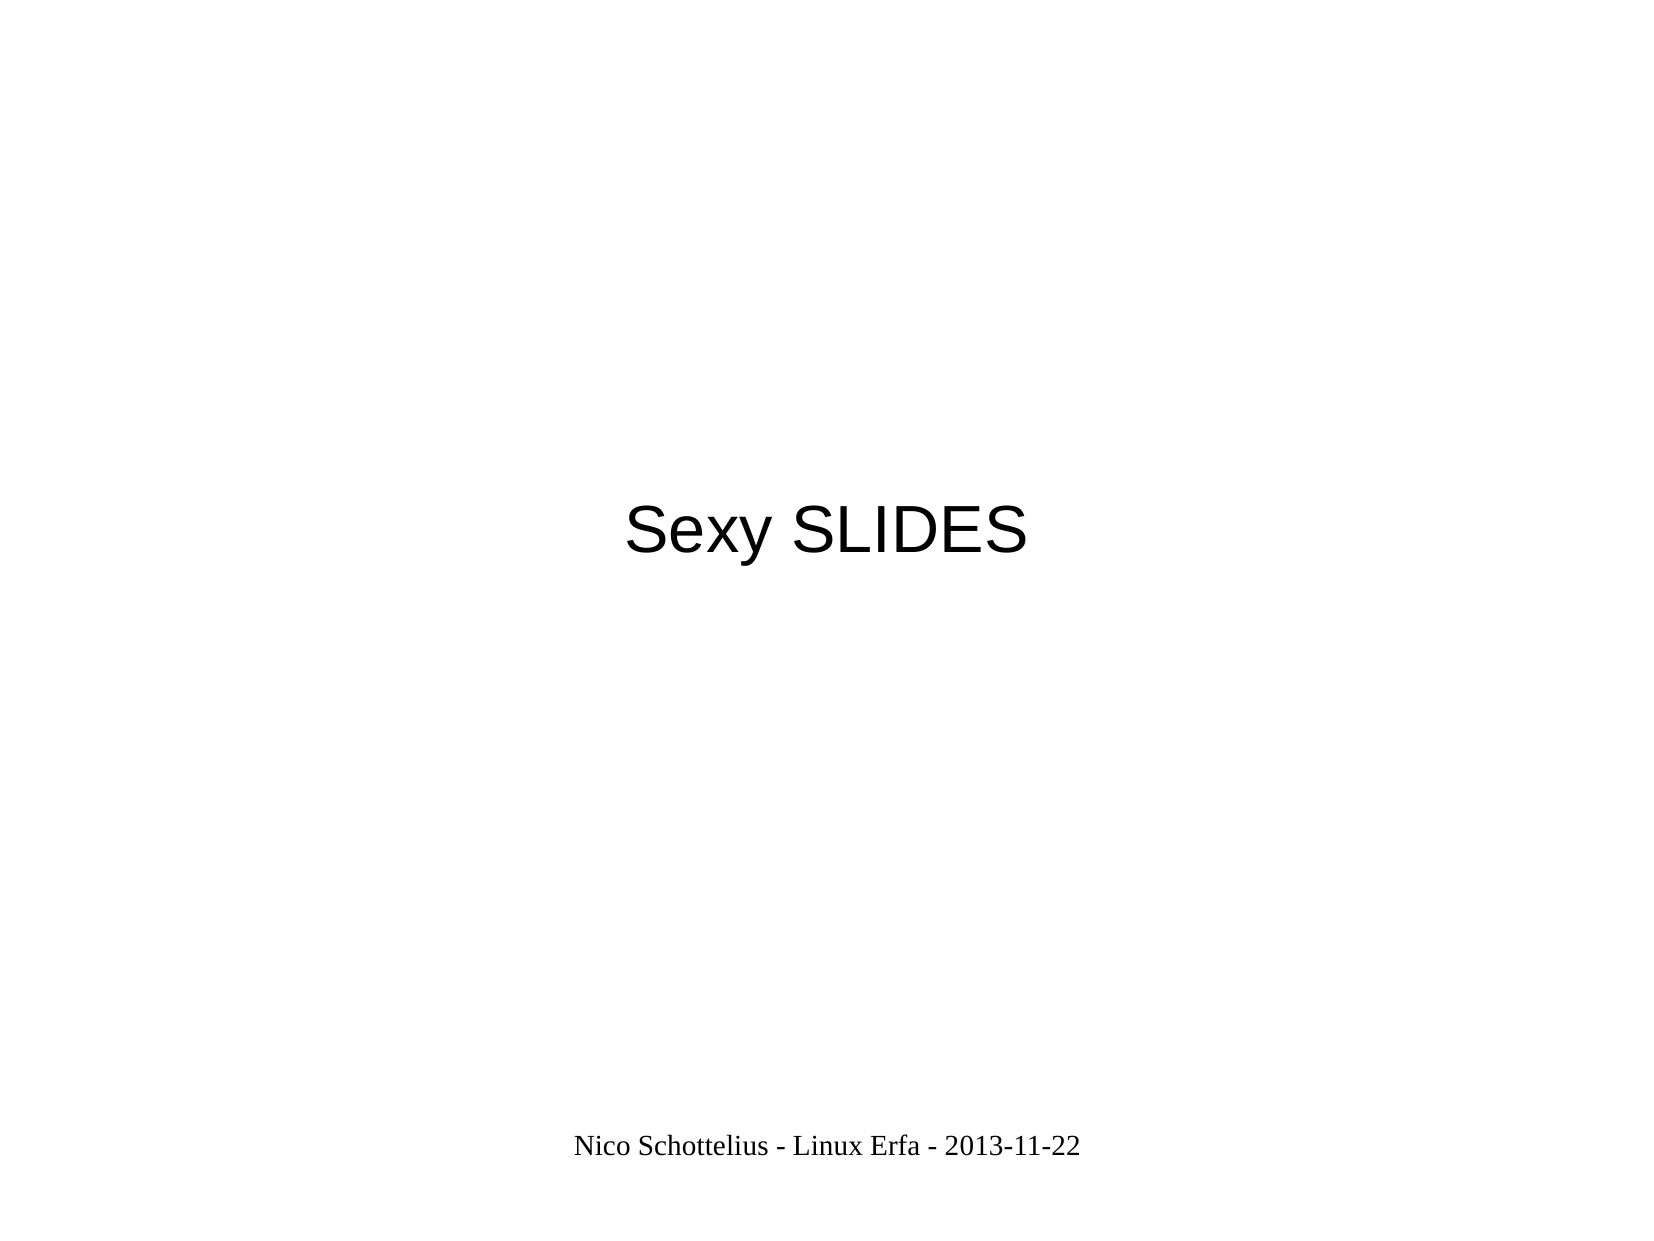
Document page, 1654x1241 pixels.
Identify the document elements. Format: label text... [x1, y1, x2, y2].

subtitle Sexy SLIDES [82, 49, 1571, 1010]
